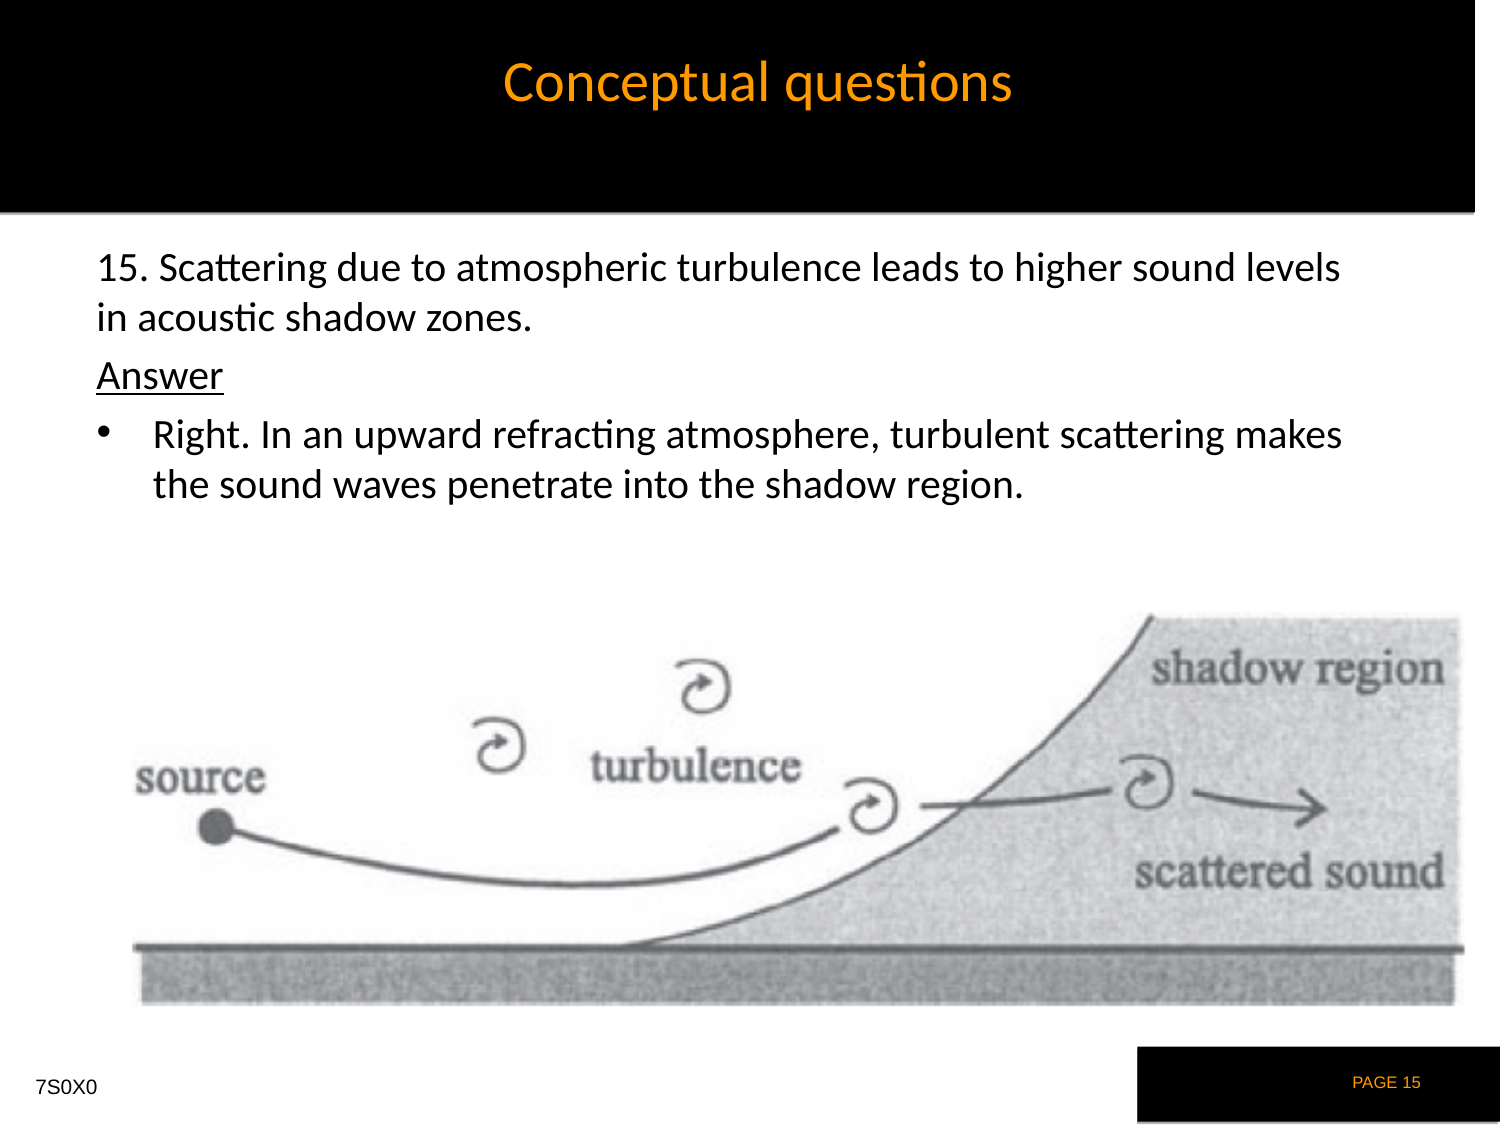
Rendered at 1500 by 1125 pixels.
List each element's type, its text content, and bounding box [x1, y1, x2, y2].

text_box 7S0X0 [35, 1070, 626, 1102]
text_box PAGE 15 [1352, 1066, 1453, 1098]
title Conceptual questions [100, 35, 1417, 187]
text_box [1137, 1046, 1500, 1122]
list 15. Scattering due to atmospheric turbulence leads to higher sound levels in acoustic shadow zones. Answer Right. In an upward refracting atmosphere, turbulent scattering makes the sound waves penetrate into the shadow region. [81, 232, 1394, 419]
text_box [0, 0, 1475, 213]
picture [78, 561, 1488, 1032]
